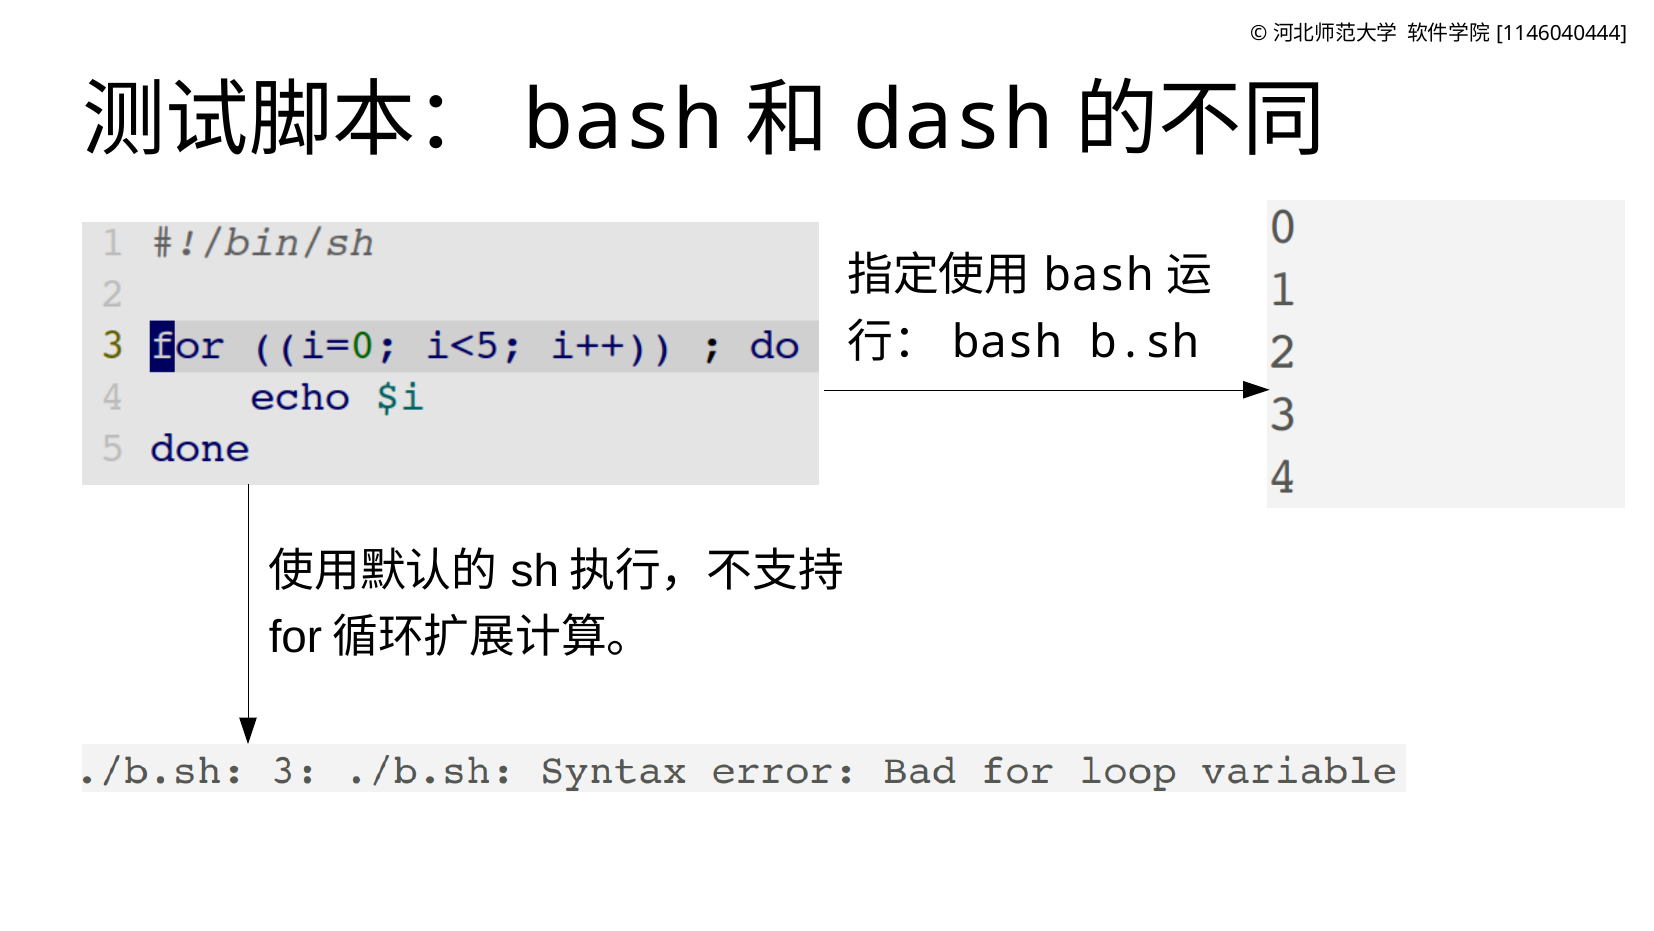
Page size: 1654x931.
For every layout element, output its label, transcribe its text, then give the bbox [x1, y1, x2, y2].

text_box 使用默认的sh执行，不支持for循环扩展计算。 [253, 525, 869, 680]
picture [1267, 200, 1625, 508]
picture [82, 744, 1406, 792]
title 测试脚本：bash和dash的不同 [82, 37, 1571, 189]
text_box 指定使用bash运行：bash b.sh [832, 230, 1235, 381]
picture [82, 222, 819, 485]
